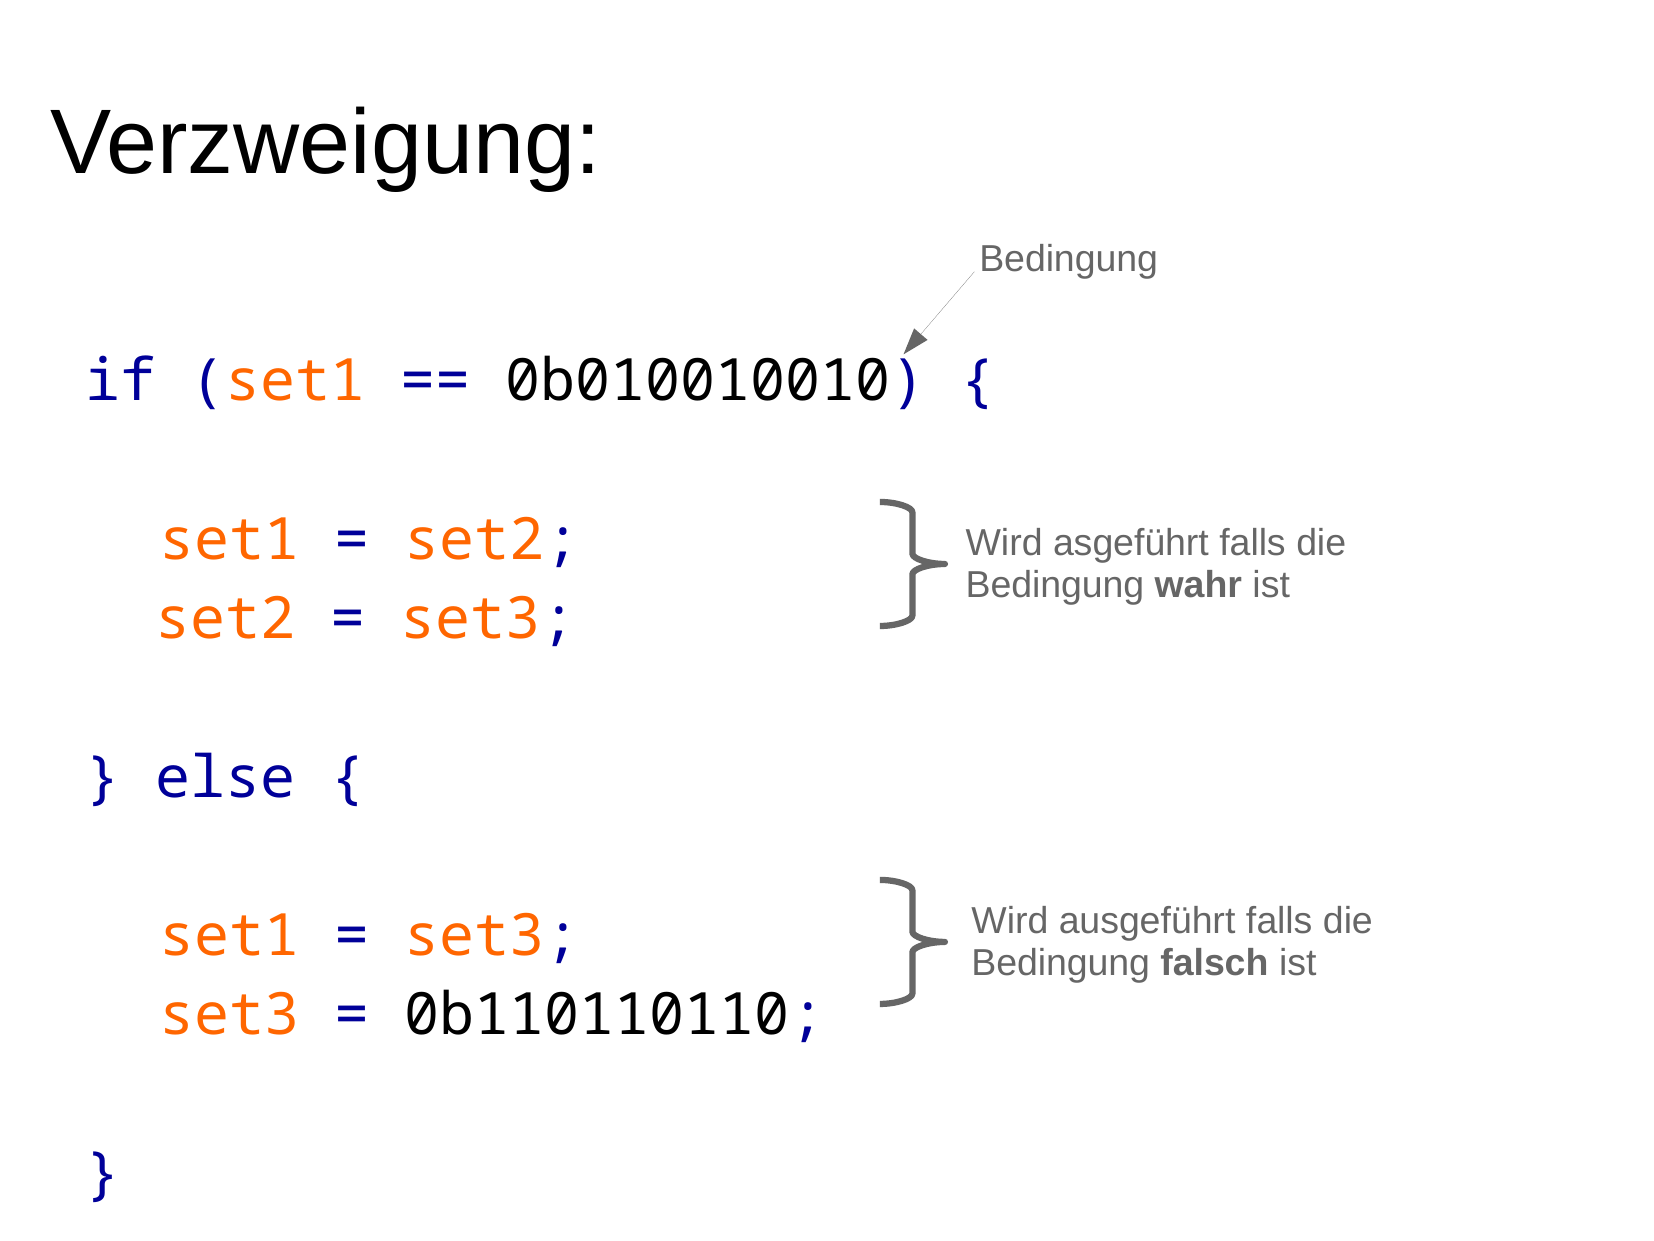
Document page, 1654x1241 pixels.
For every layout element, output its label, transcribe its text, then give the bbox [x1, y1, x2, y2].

text_box Wird asgeführt falls die Bedingung wahr ist [950, 514, 1372, 615]
text_box Verzweigung: [35, 83, 904, 201]
text_box Wird ausgeführt falls die Bedingung falsch ist [956, 892, 1399, 993]
text_box Bedingung [964, 230, 1199, 288]
text_box if (set1 == 0b010010010) { set1 = set2; set2 = set3; } else { set1 = set3; set3 = 0b110110110; } [70, 331, 1128, 1152]
